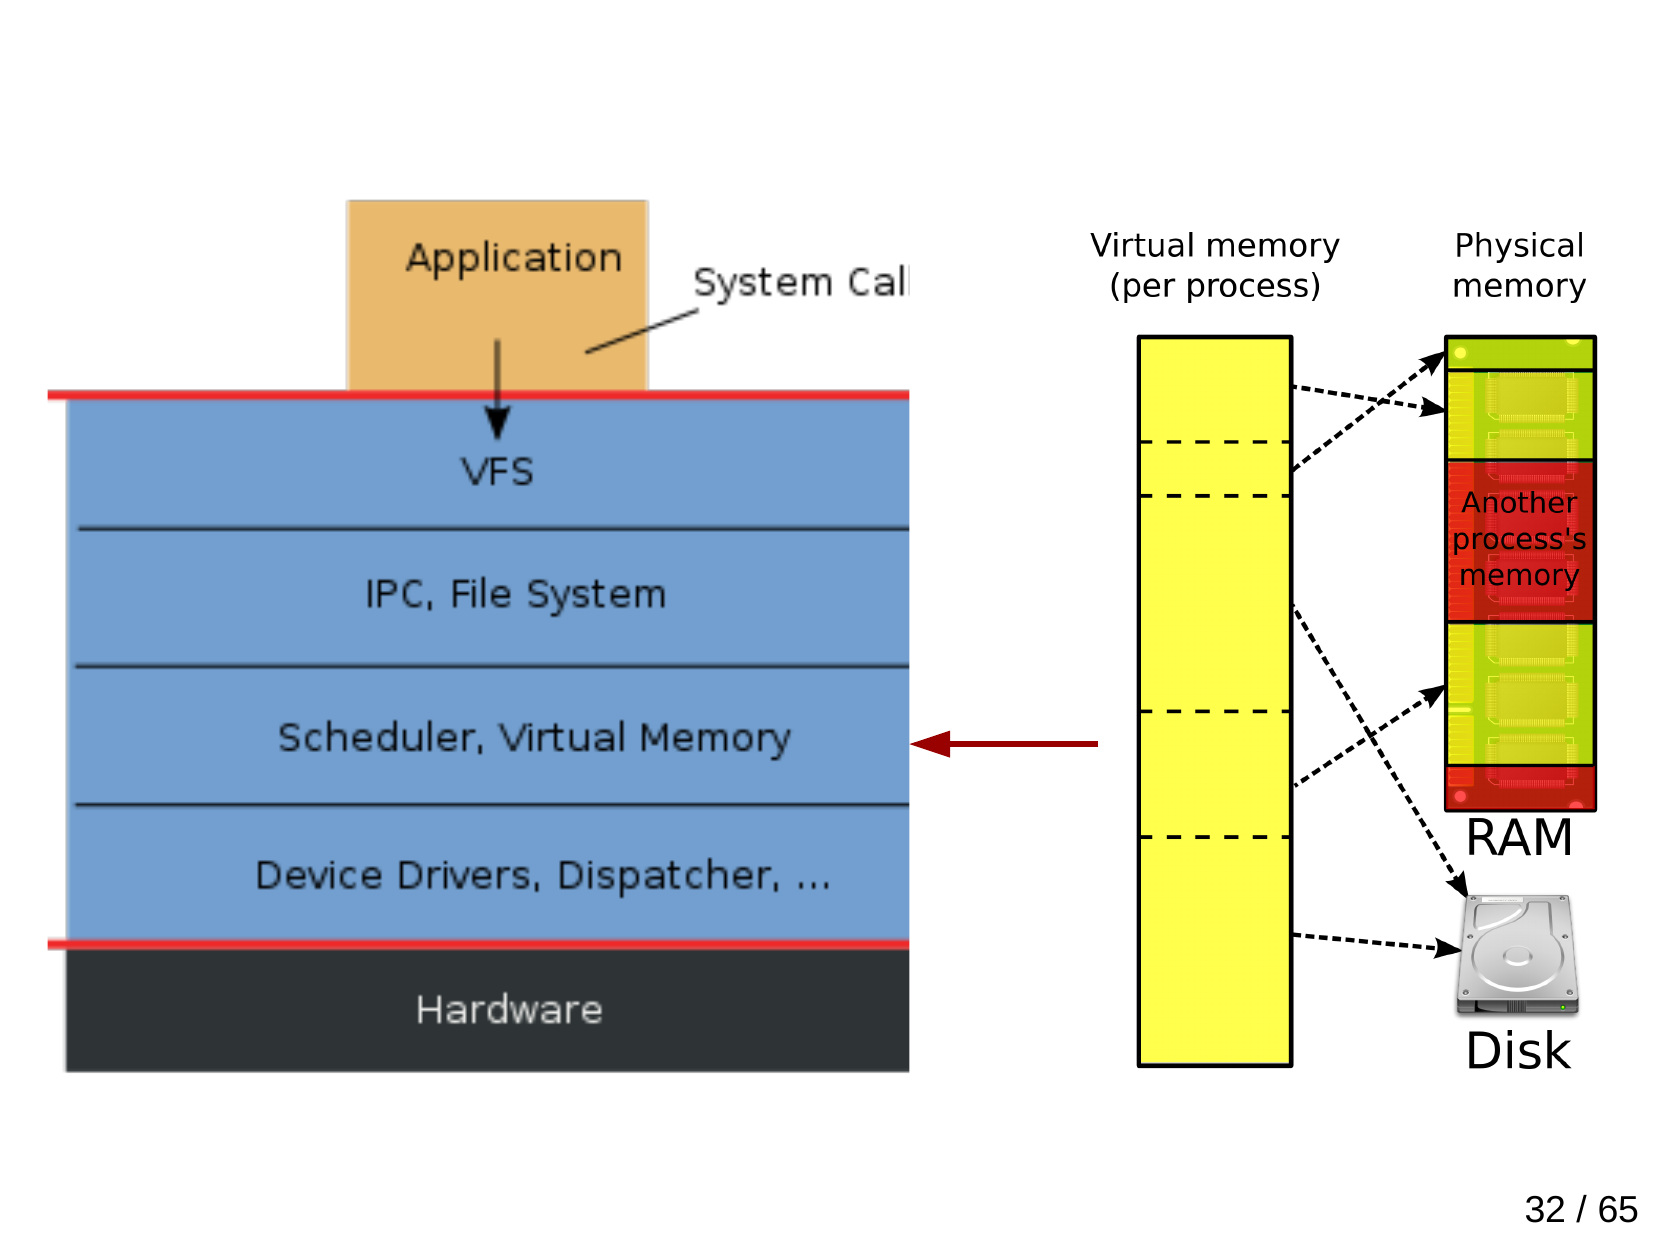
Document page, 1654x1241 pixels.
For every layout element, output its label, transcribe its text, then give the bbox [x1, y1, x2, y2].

picture [47, 188, 910, 1123]
text_box <number> / 65 [1380, 1181, 1654, 1238]
picture [1074, 208, 1630, 1087]
